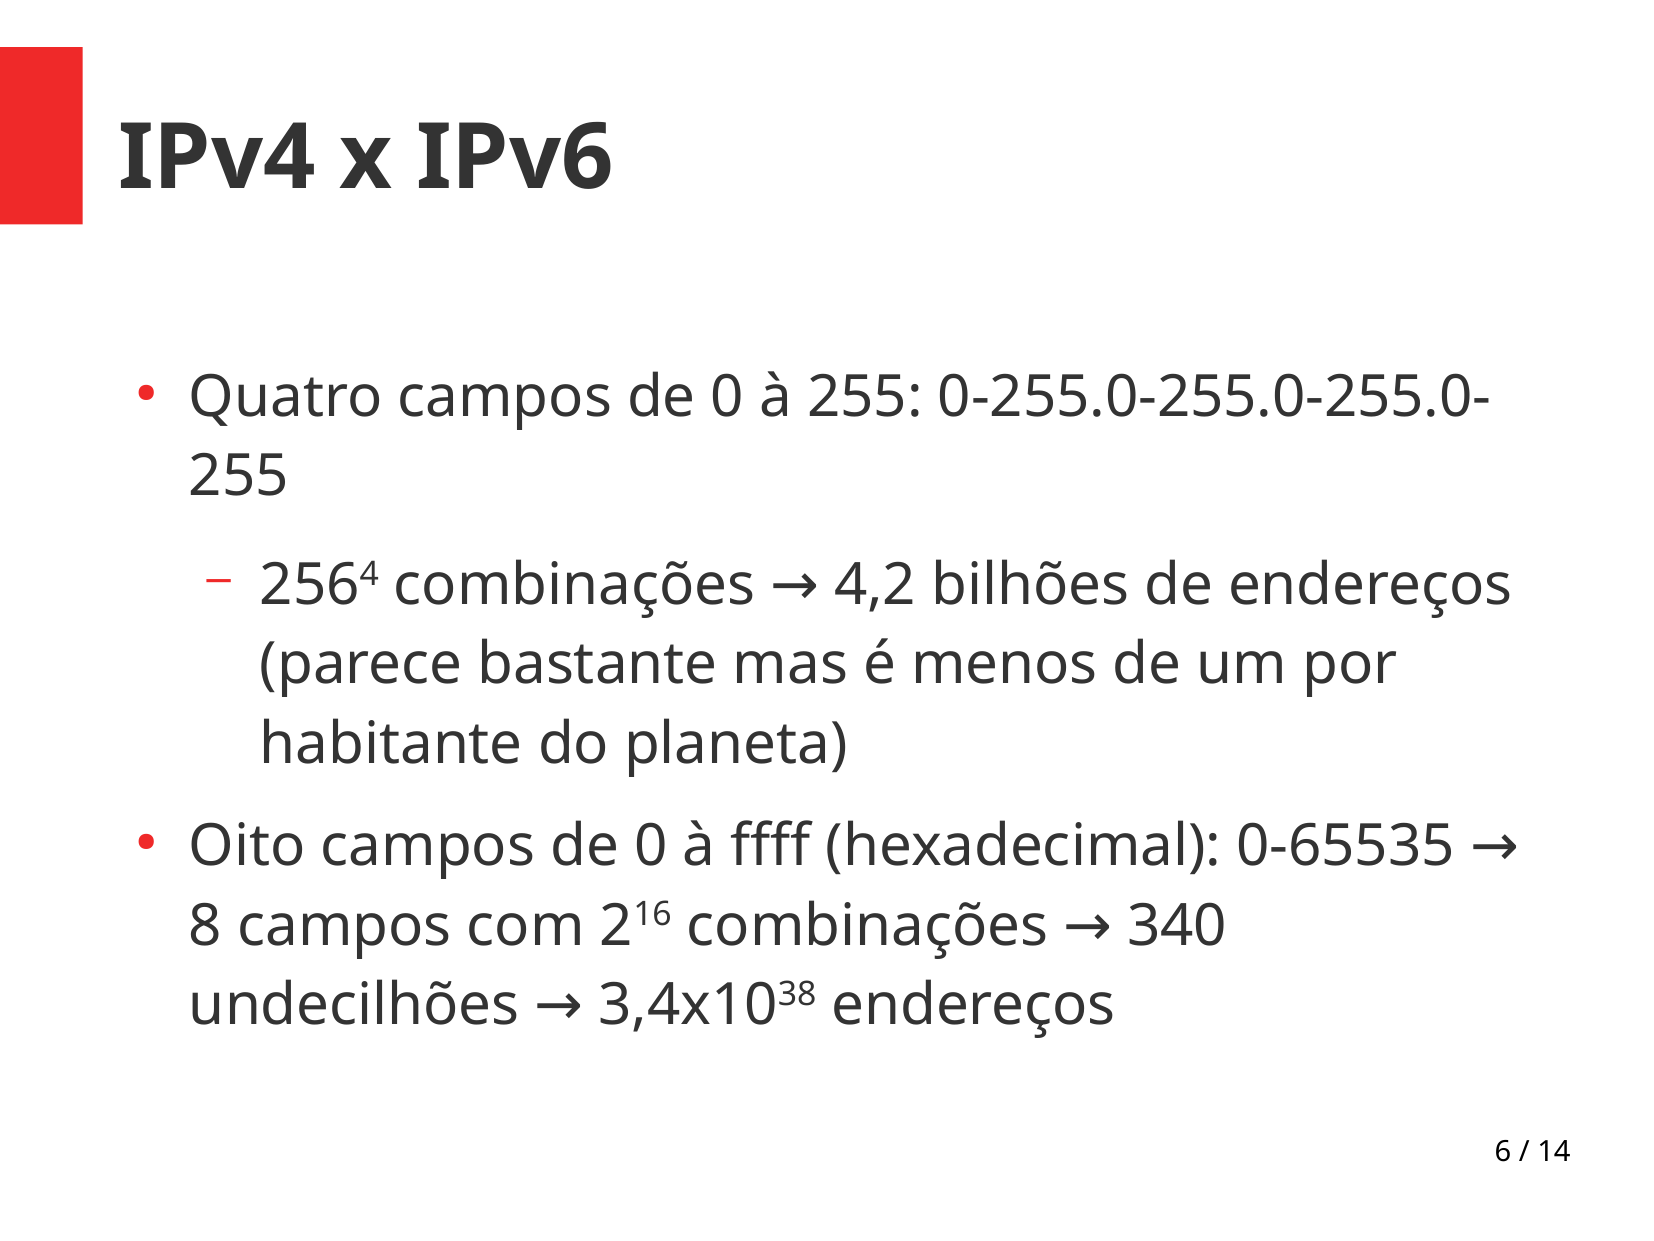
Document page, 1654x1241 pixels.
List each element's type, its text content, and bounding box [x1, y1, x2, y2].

list Quatro campos de 0 à 255: 0-255.0-255.0-255.0-255 2564 combinações → 4,2 bilhões de endereços (parece bastante mas é menos de um por habitante do planeta) Oito campos de 0 à ffff (hexadecimal): 0-65535 → 8 campos com 216 combinações → 340 undecilhões → 3,4x1038 endereços [118, 354, 1536, 1074]
title IPv4 x IPv6 [118, 49, 1571, 257]
